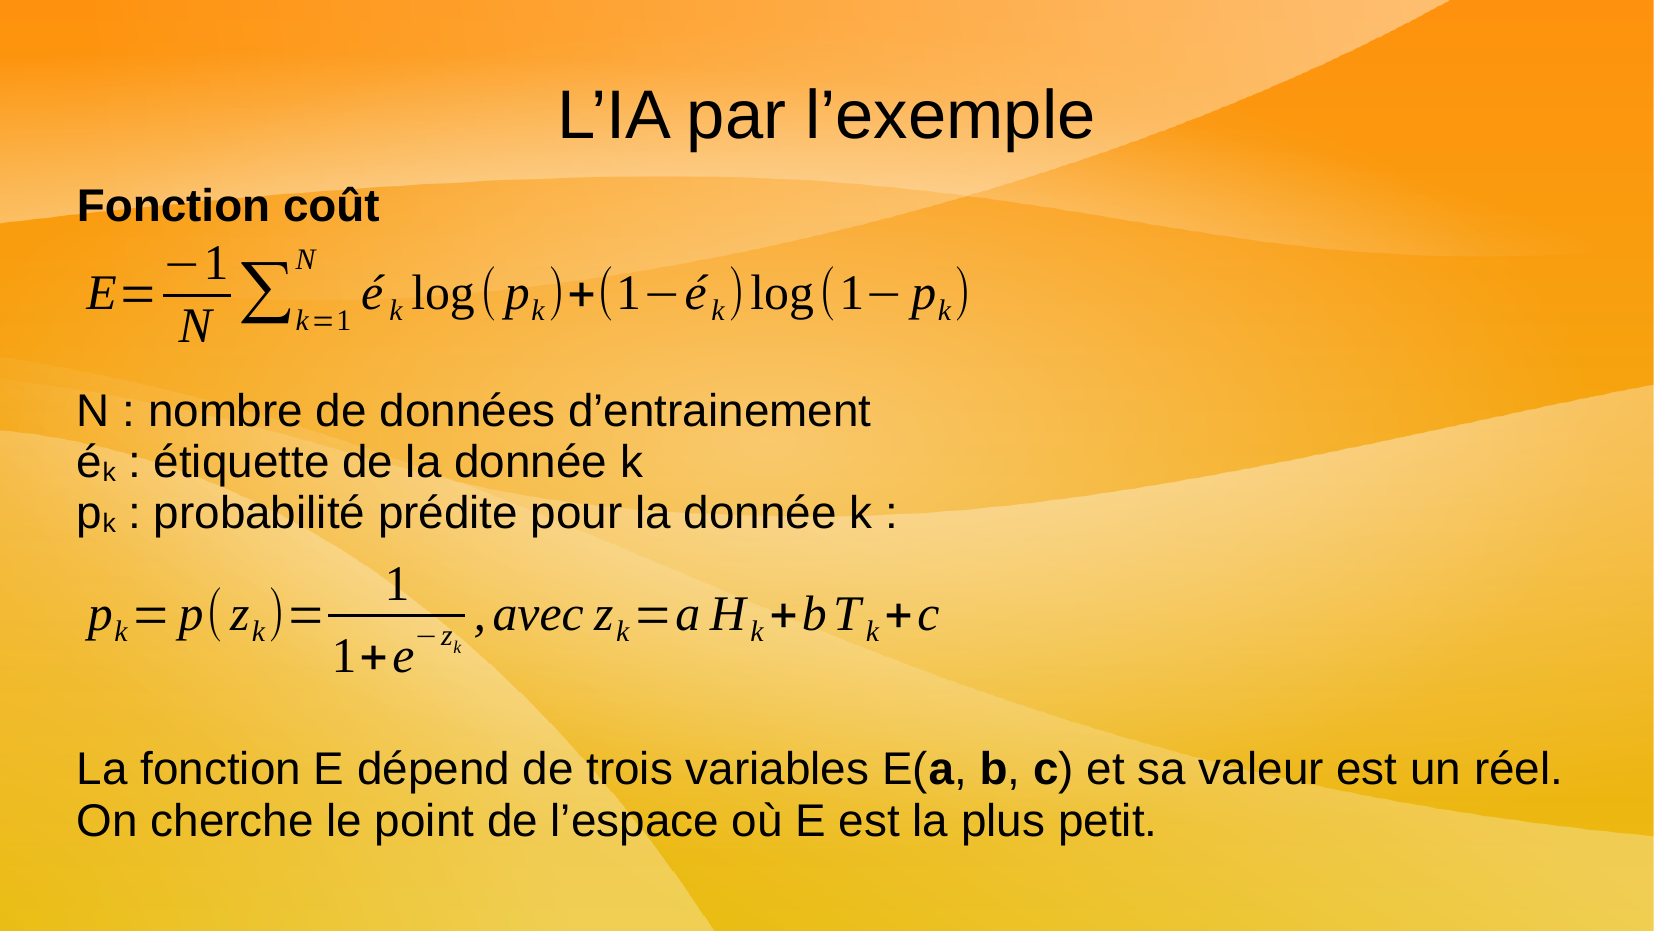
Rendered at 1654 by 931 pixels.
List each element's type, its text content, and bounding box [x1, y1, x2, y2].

chart [76, 556, 948, 683]
chart [76, 236, 979, 354]
subtitle Fonction coût N : nombre de données d’entrainement ék : étiquette de la donnée k pk : probabilité prédite pour la donnée k : La fonction E dépend de trois variables E(a, b, c) et sa valeur est un réel. On cherche le point de l’espace où E est la plus petit. [76, 179, 1565, 928]
picture [0, 0, 1654, 931]
title L’IA par l’exemple [82, 37, 1571, 193]
